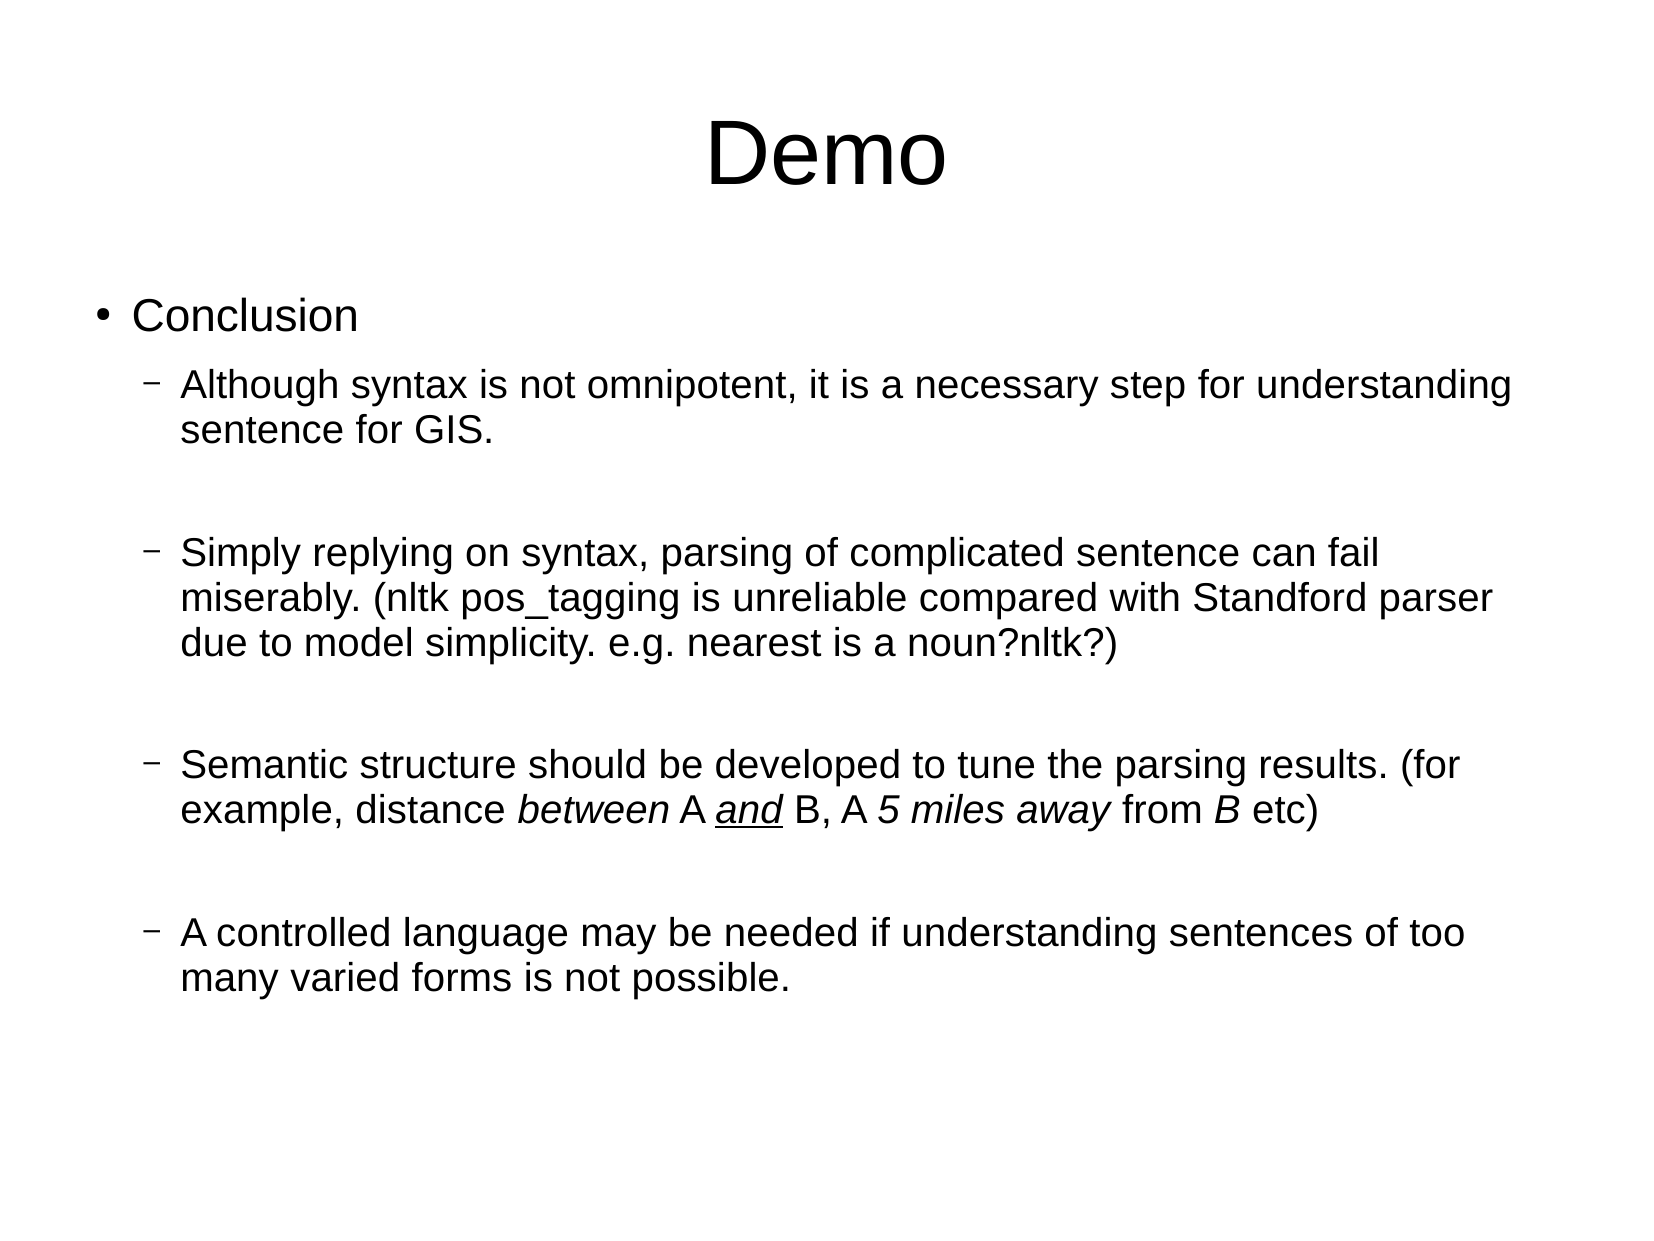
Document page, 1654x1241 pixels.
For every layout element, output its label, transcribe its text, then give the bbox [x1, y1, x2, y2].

title Demo [82, 49, 1571, 257]
list Conclusion Although syntax is not omnipotent, it is a necessary step for understanding sentence for GIS. Simply replying on syntax, parsing of complicated sentence can fail miserably. (nltk pos_tagging is unreliable compared with Standford parser due to model simplicity. e.g. nearest is a noun?nltk?) Semantic structure should be developed to tune the parsing results. (for example, distance between A and B, A 5 miles away from B etc) A controlled language may be needed if understanding sentences of too many varied forms is not possible. [82, 290, 1538, 1010]
